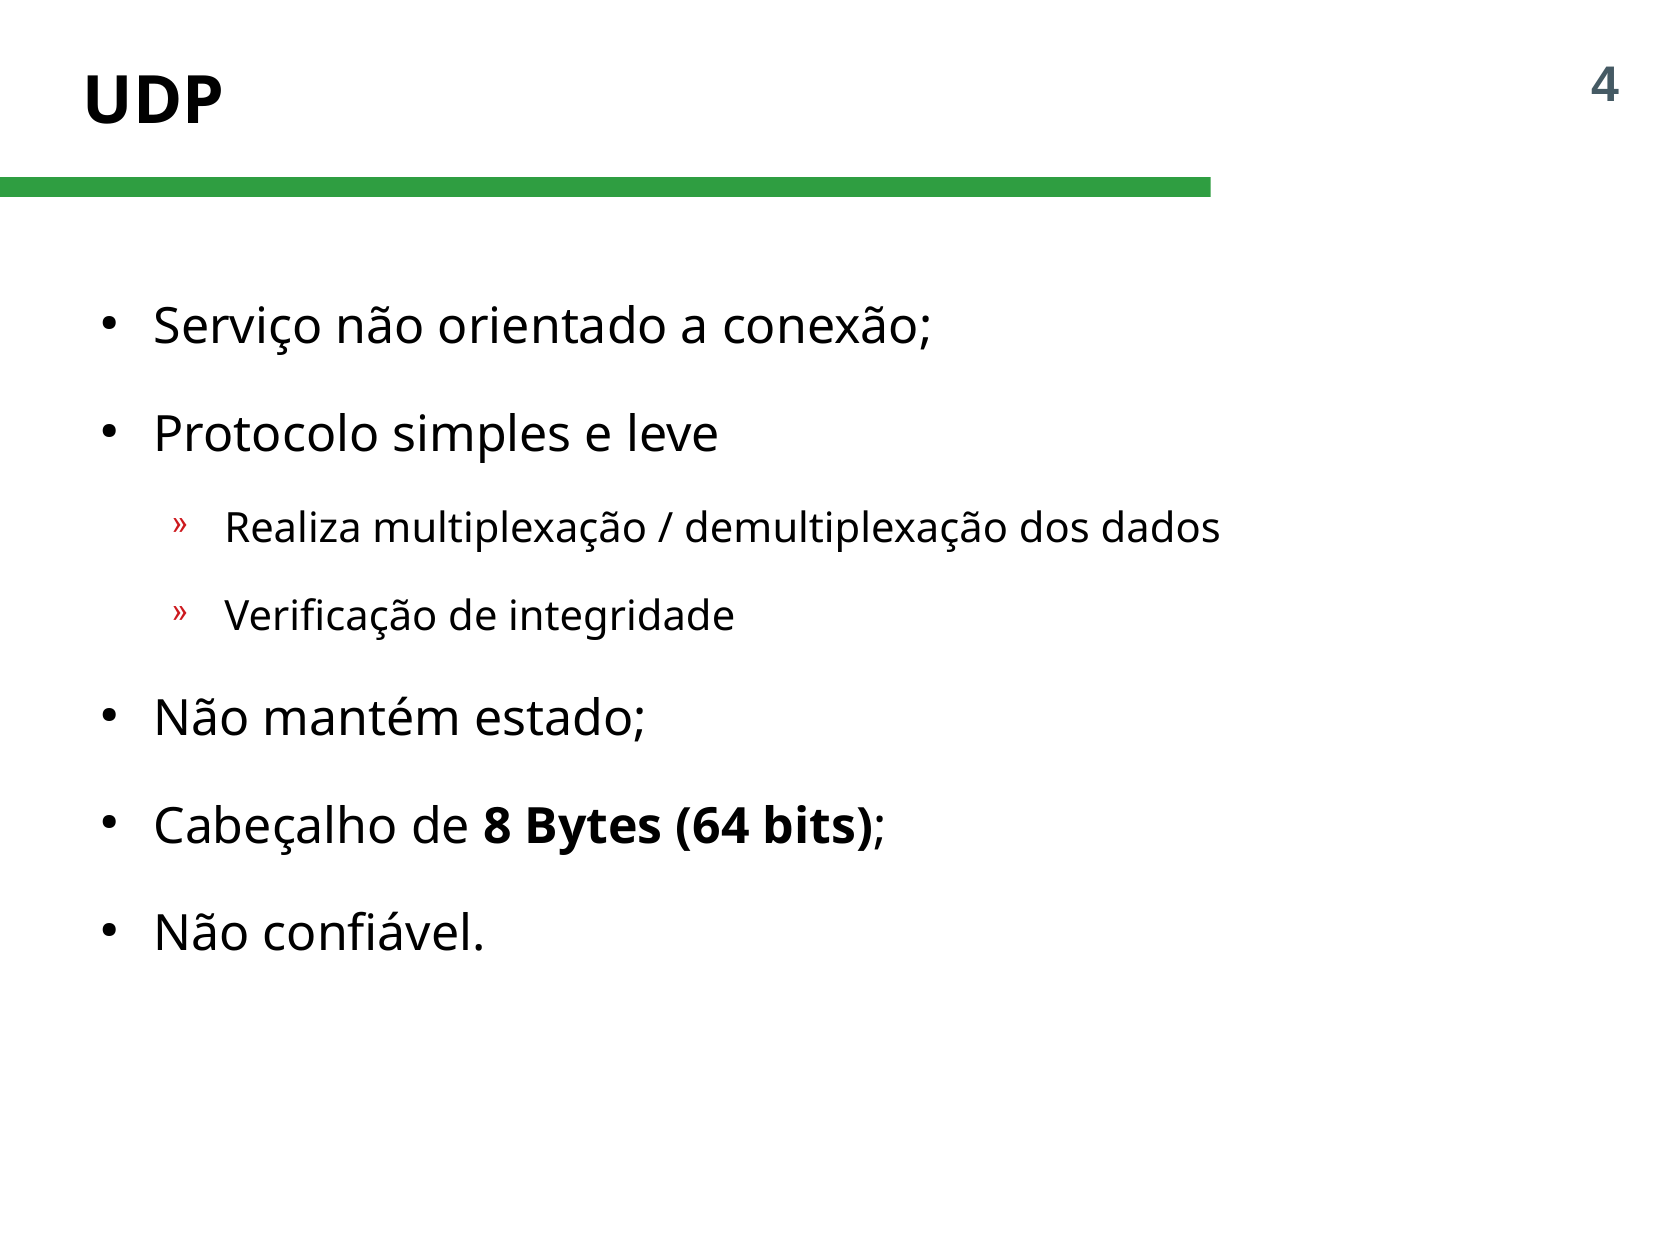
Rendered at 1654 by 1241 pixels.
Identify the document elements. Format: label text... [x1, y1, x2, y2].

list Serviço não orientado a conexão; Protocolo simples e leve Realiza multiplexação / demultiplexação dos dados Verificação de integridade Não mantém estado; Cabeçalho de 8 Bytes (64 bits); Não confiável. [82, 290, 1571, 1182]
title UDP [82, 0, 1152, 202]
